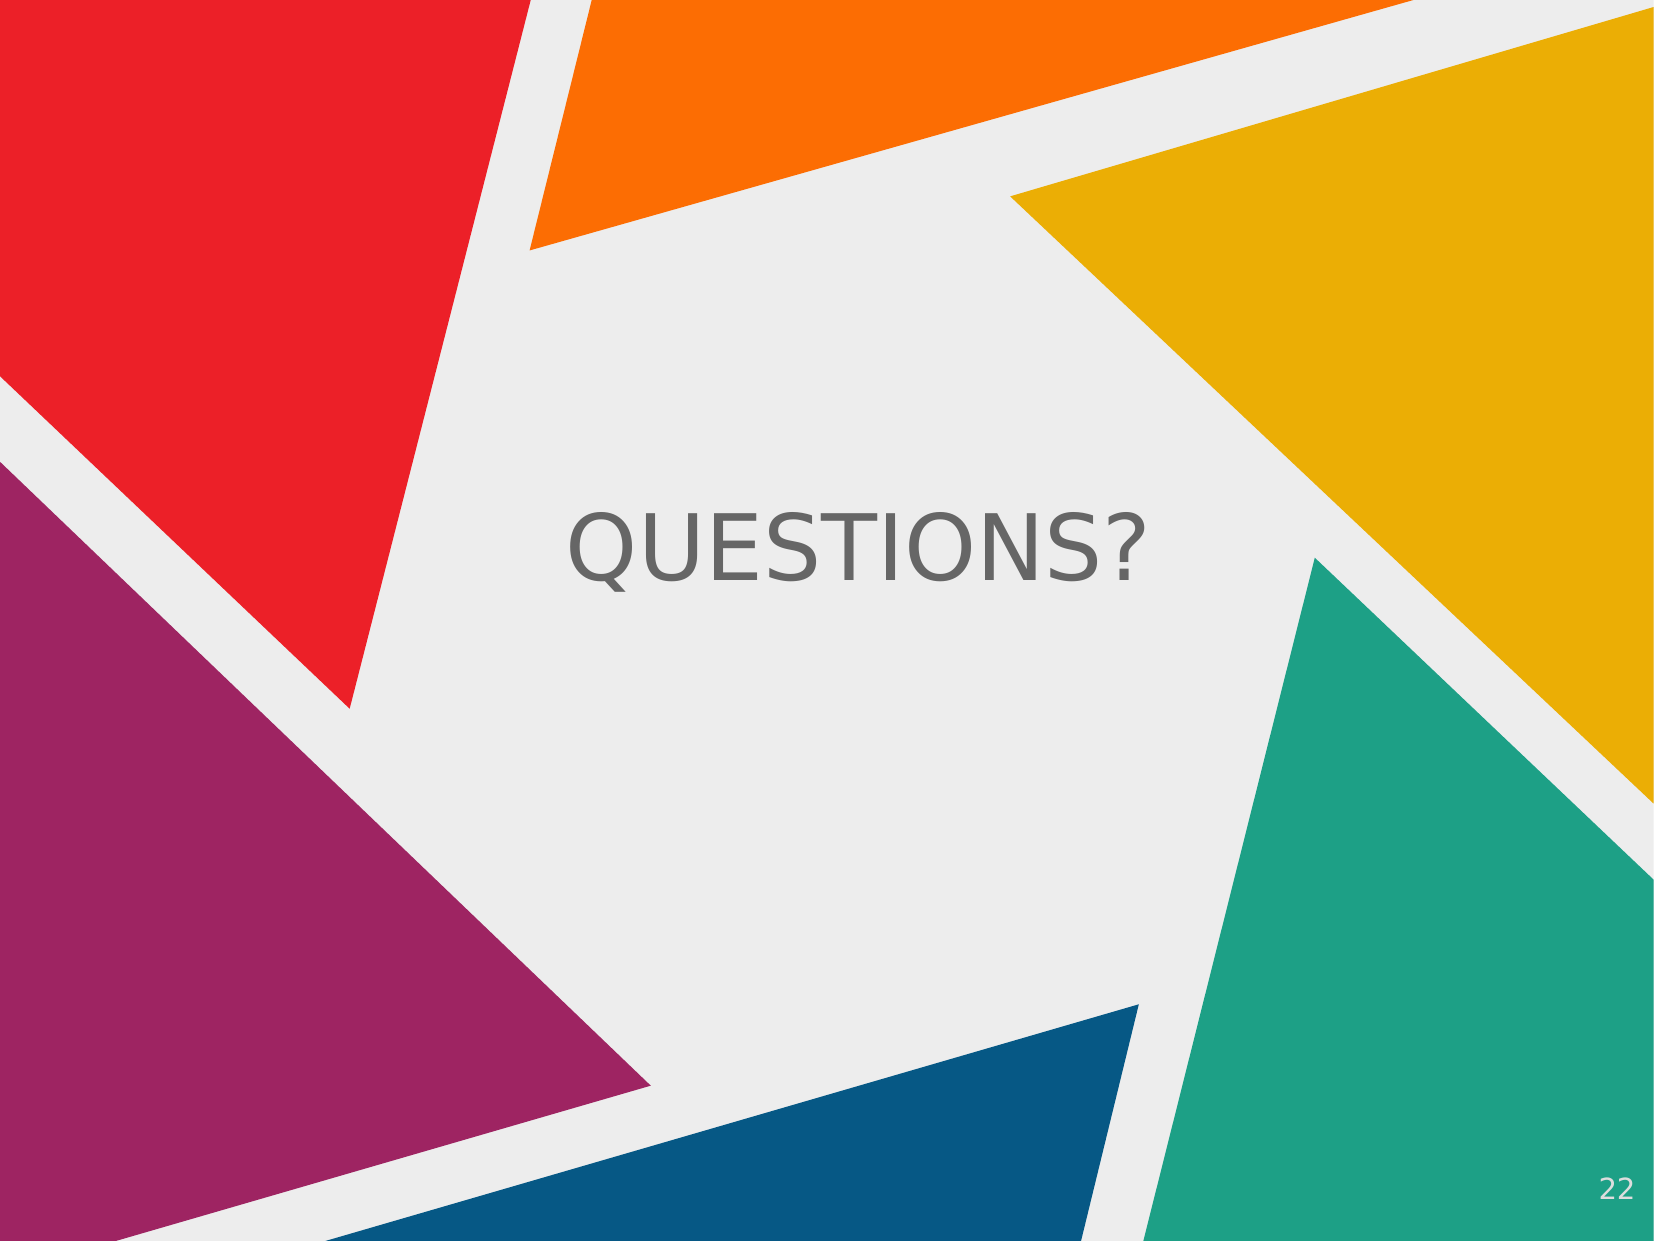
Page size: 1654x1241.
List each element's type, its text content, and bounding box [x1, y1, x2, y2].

list QUESTIONS? [495, 495, 1183, 751]
